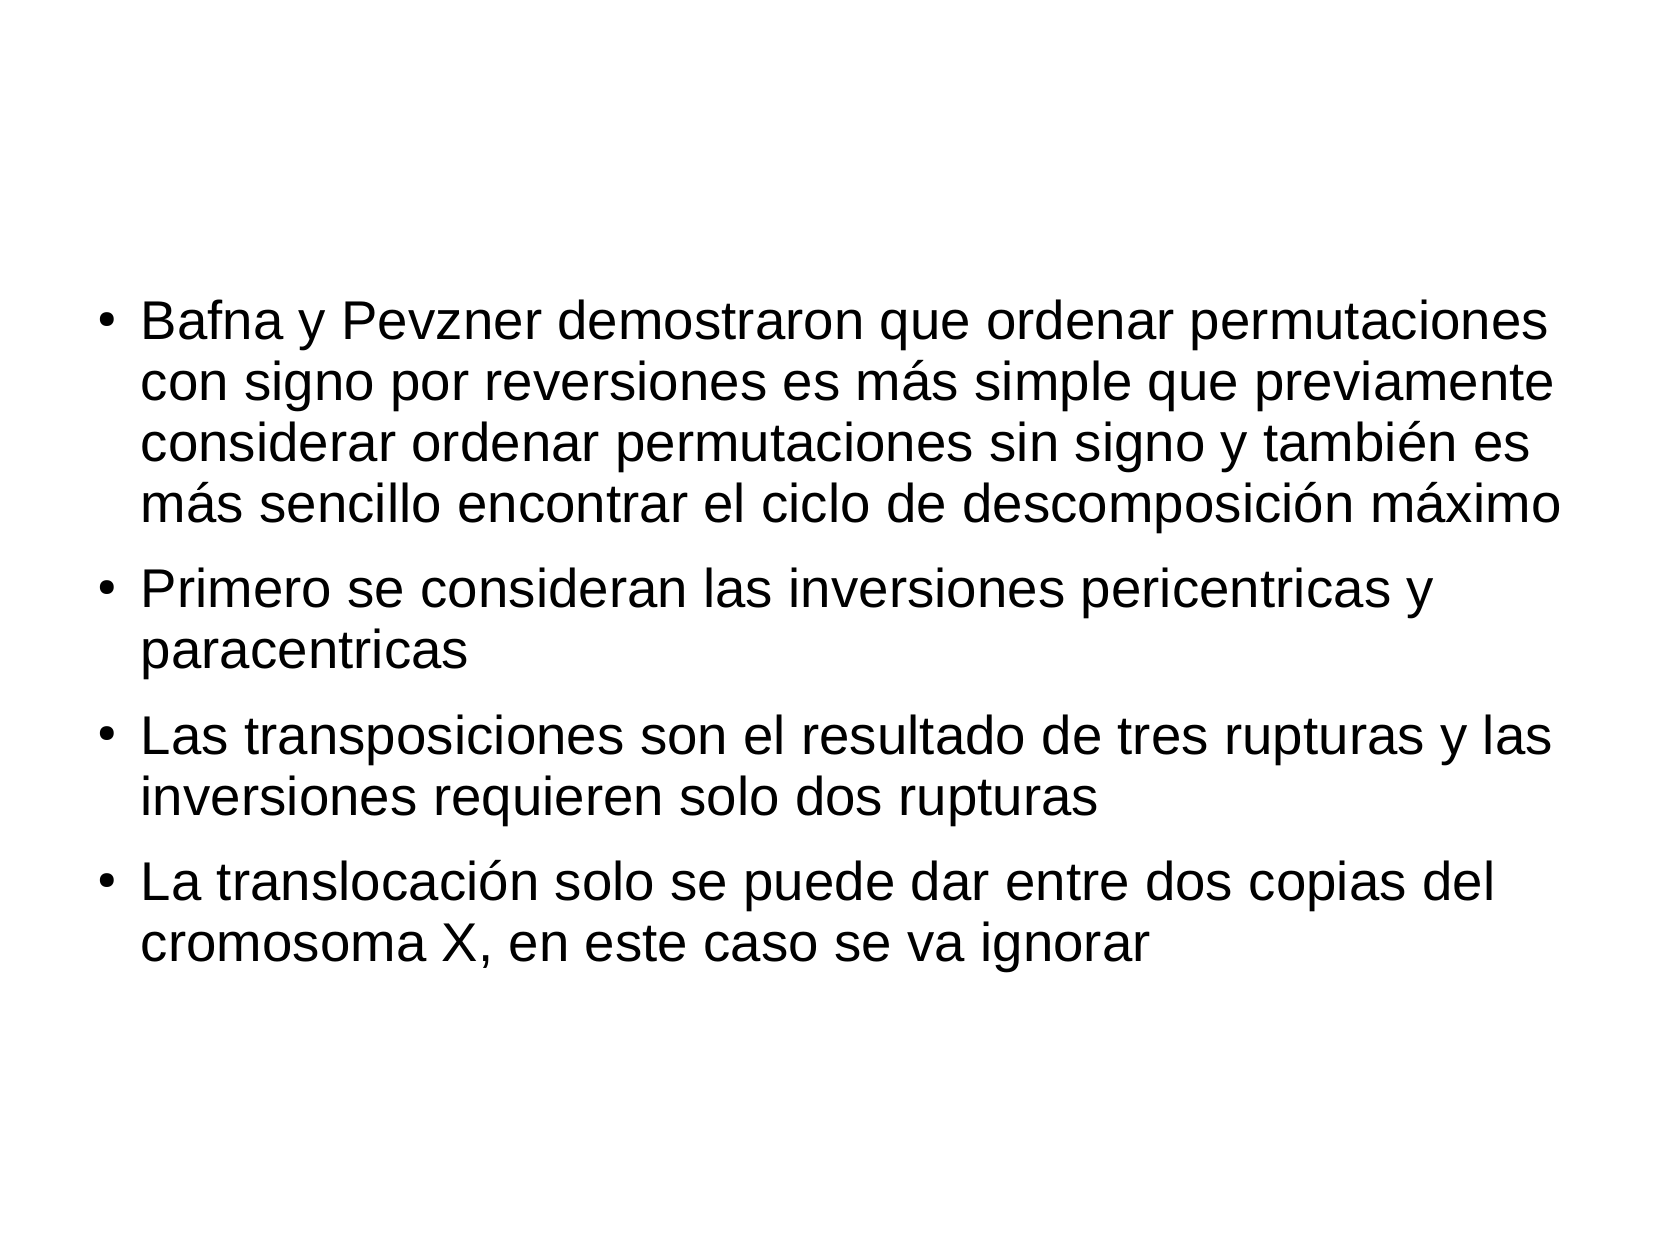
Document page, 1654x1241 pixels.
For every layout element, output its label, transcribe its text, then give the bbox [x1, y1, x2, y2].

list Bafna y Pevzner demostraron que ordenar permutaciones con signo por reversiones es más simple que previamente considerar ordenar permutaciones sin signo y también es más sencillo encontrar el ciclo de descomposición máximo Primero se consideran las inversiones pericentricas y paracentricas Las transposiciones son el resultado de tres rupturas y las inversiones requieren solo dos rupturas La translocación solo se puede dar entre dos copias del cromosoma X, en este caso se va ignorar [82, 290, 1571, 1010]
